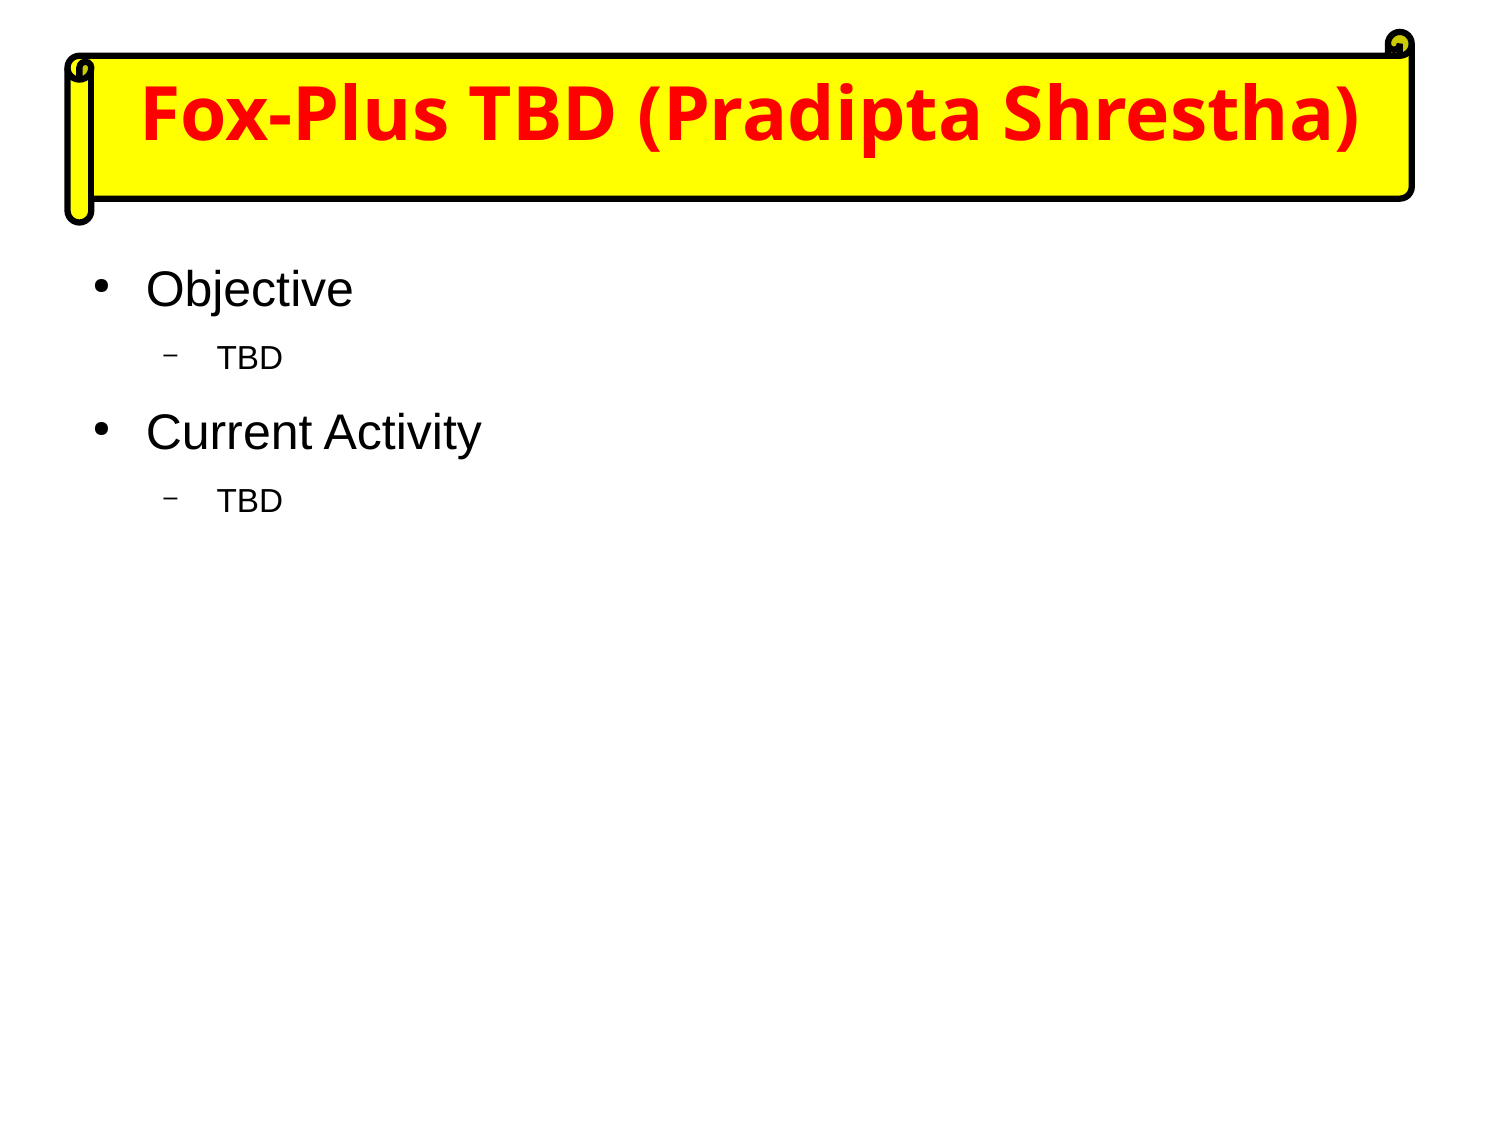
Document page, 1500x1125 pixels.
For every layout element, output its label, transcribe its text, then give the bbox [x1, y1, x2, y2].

text_box Fox-Plus TBD (Pradipta Shrestha) [0, 58, 1500, 164]
list Objective TBD Current Activity TBD [75, 263, 1425, 916]
text_box [67, 164, 1412, 223]
text_box [72, 31, 1412, 58]
